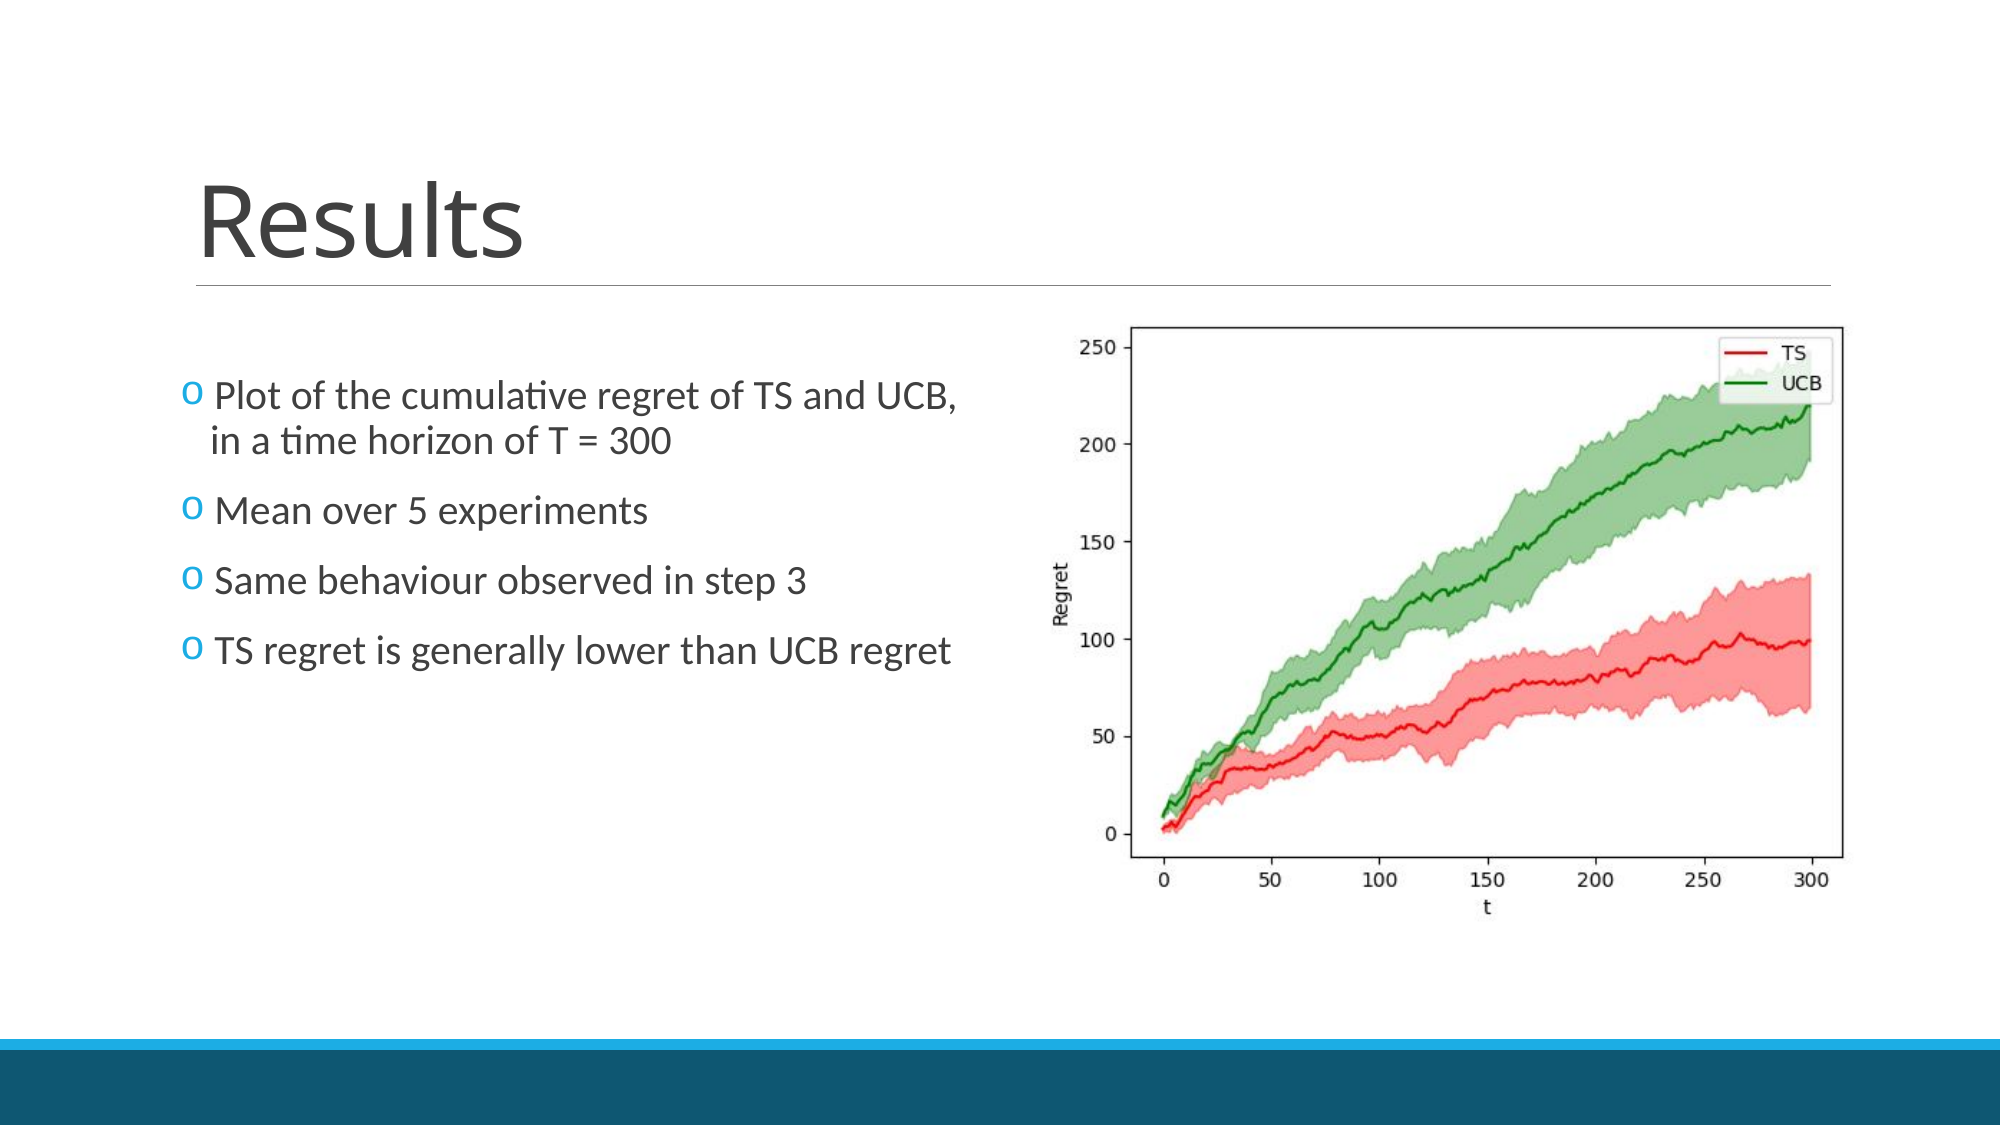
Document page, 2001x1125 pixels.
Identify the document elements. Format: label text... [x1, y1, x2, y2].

title Results [180, 47, 1831, 286]
list Plot of the cumulative regret of TS and UCB, in a time horizon of T = 300 Mean over 5 experiments Same behaviour observed in step 3 TS regret is generally lower than UCB regret [180, 365, 991, 908]
picture [1050, 316, 1861, 924]
